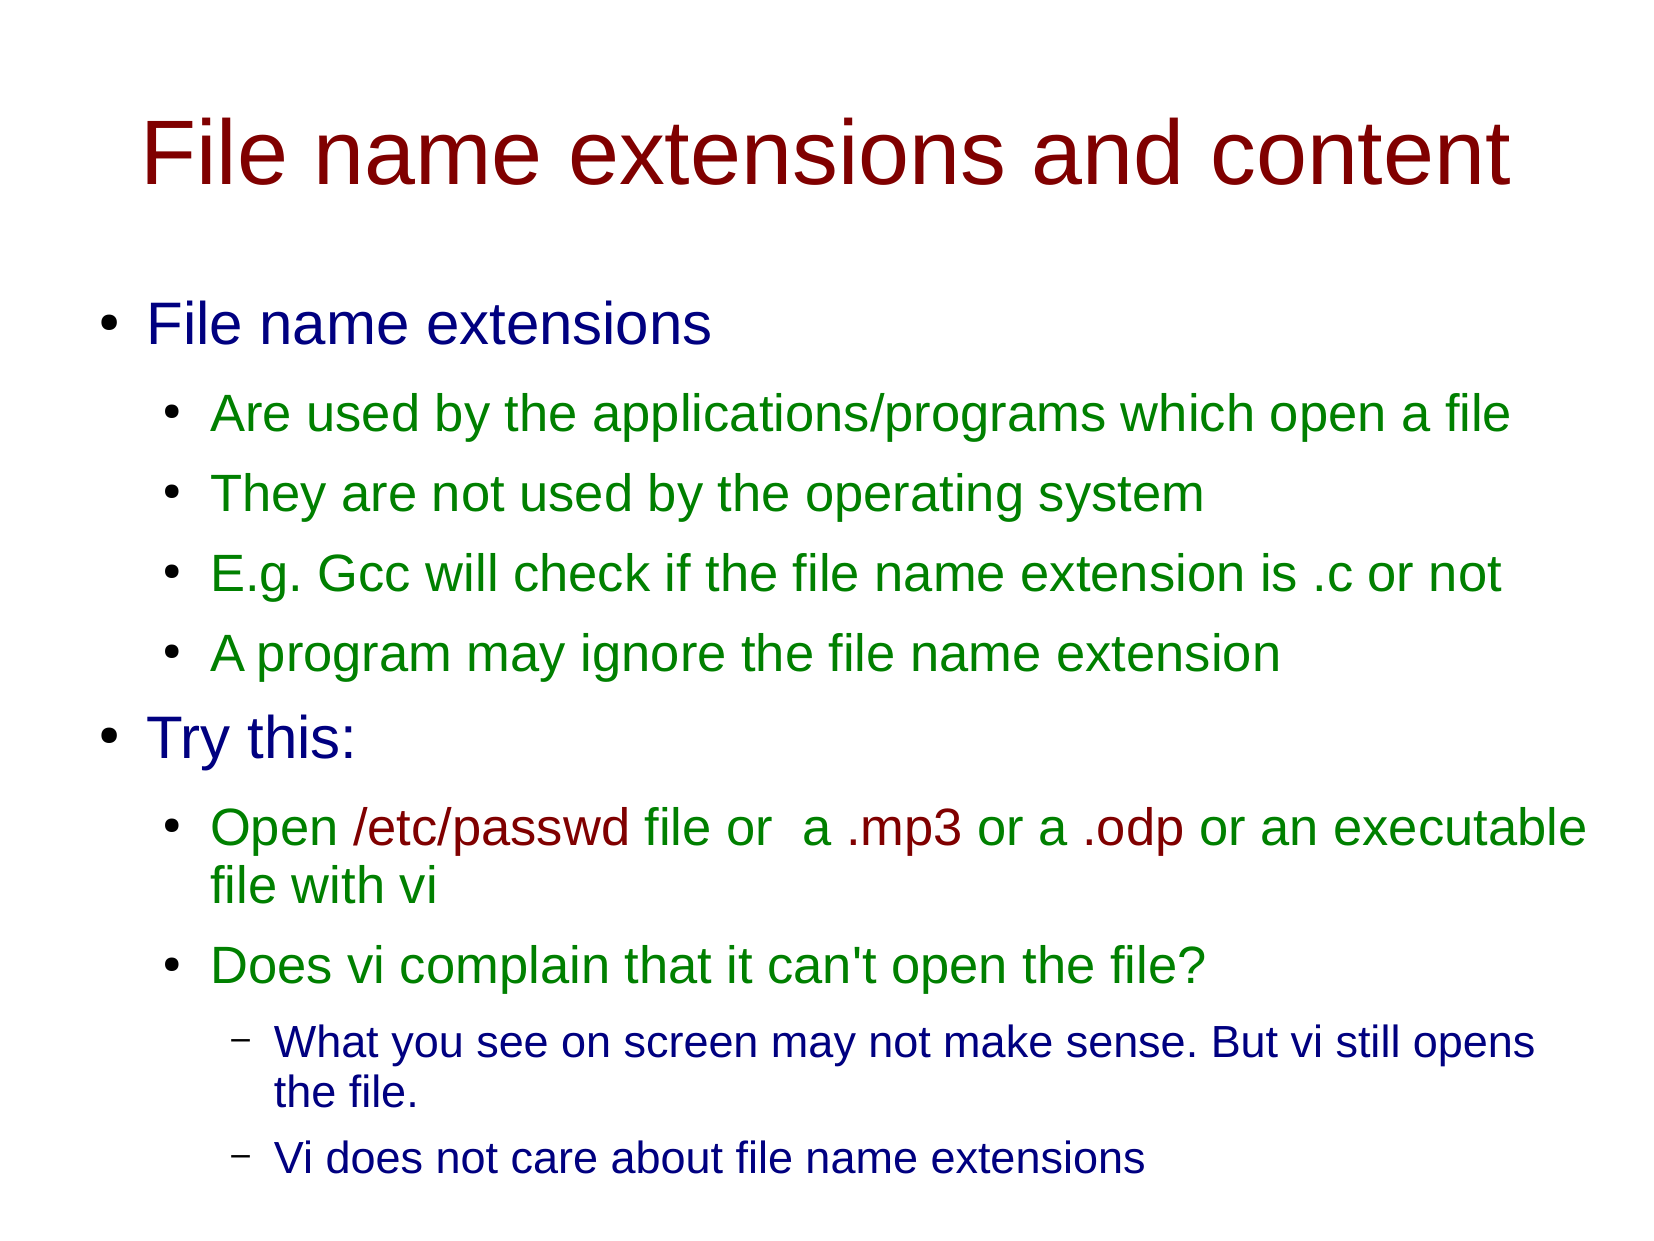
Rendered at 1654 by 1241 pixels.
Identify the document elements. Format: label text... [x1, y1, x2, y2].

title File name extensions and content [82, 49, 1571, 257]
list File name extensions Are used by the applications/programs which open a file They are not used by the operating system E.g. Gcc will check if the file name extension is .c or not A program may ignore the file name extension Try this: Open /etc/passwd file or a .mp3 or a .odp or an executable file with vi Does vi complain that it can't open the file? What you see on screen may not make sense. But vi still opens the file. Vi does not care about file name extensions [82, 290, 1607, 1193]
